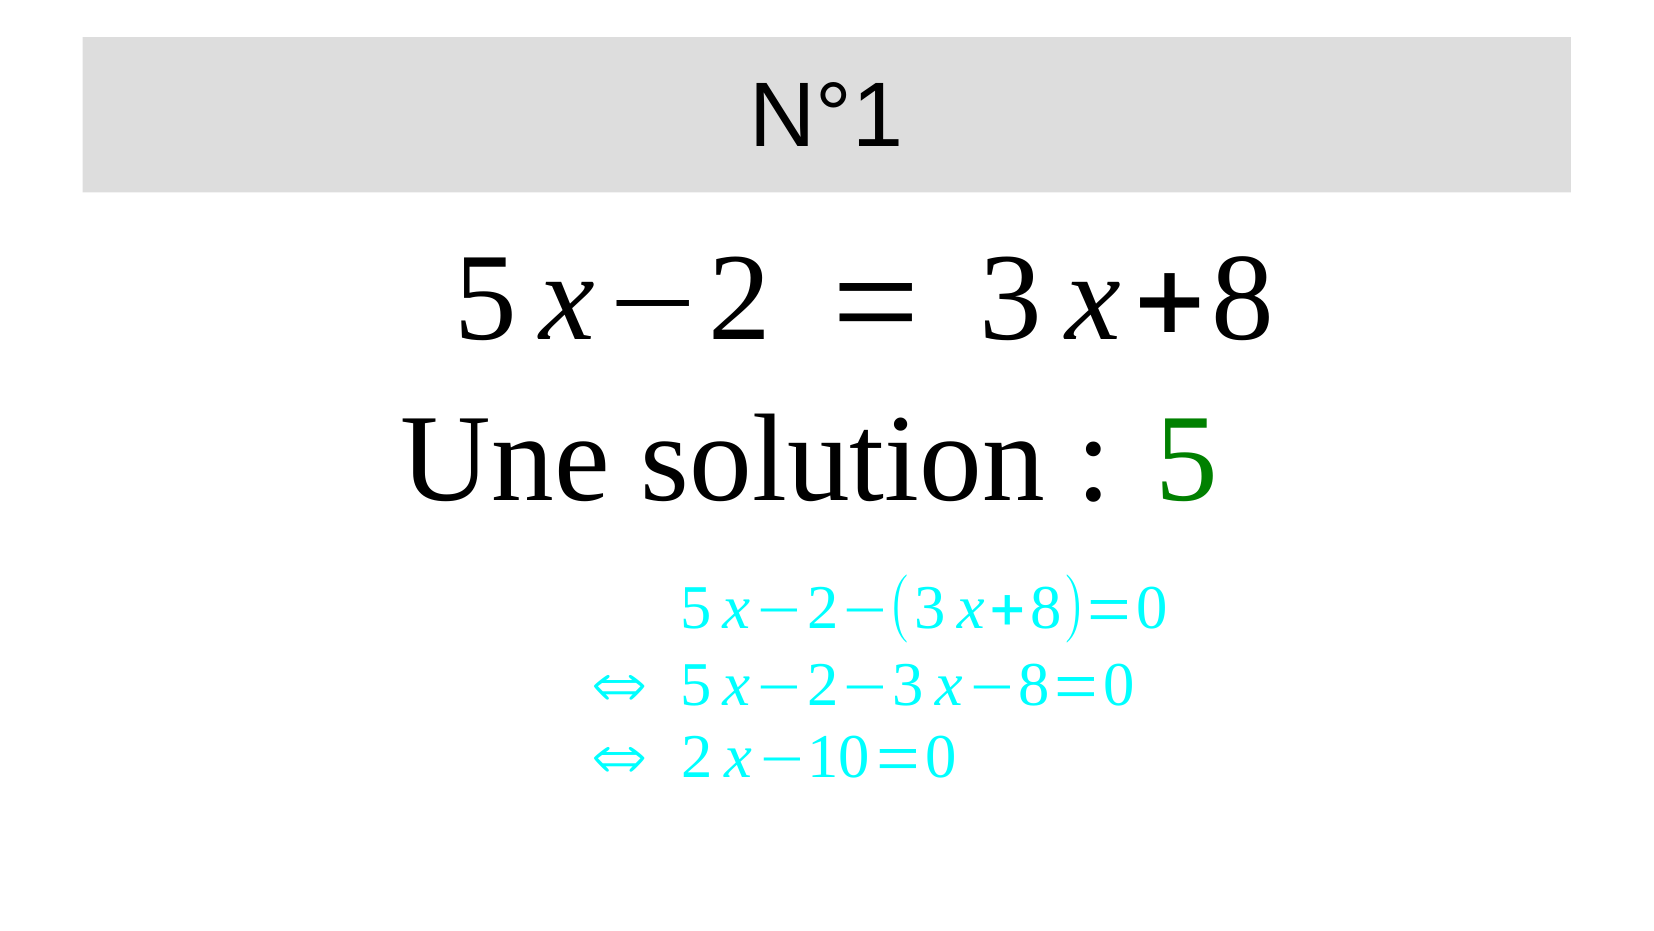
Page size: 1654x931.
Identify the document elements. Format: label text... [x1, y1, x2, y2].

chart [447, 228, 1281, 367]
chart [389, 389, 1225, 528]
chart [566, 572, 1175, 792]
title N°1 [82, 37, 1571, 193]
